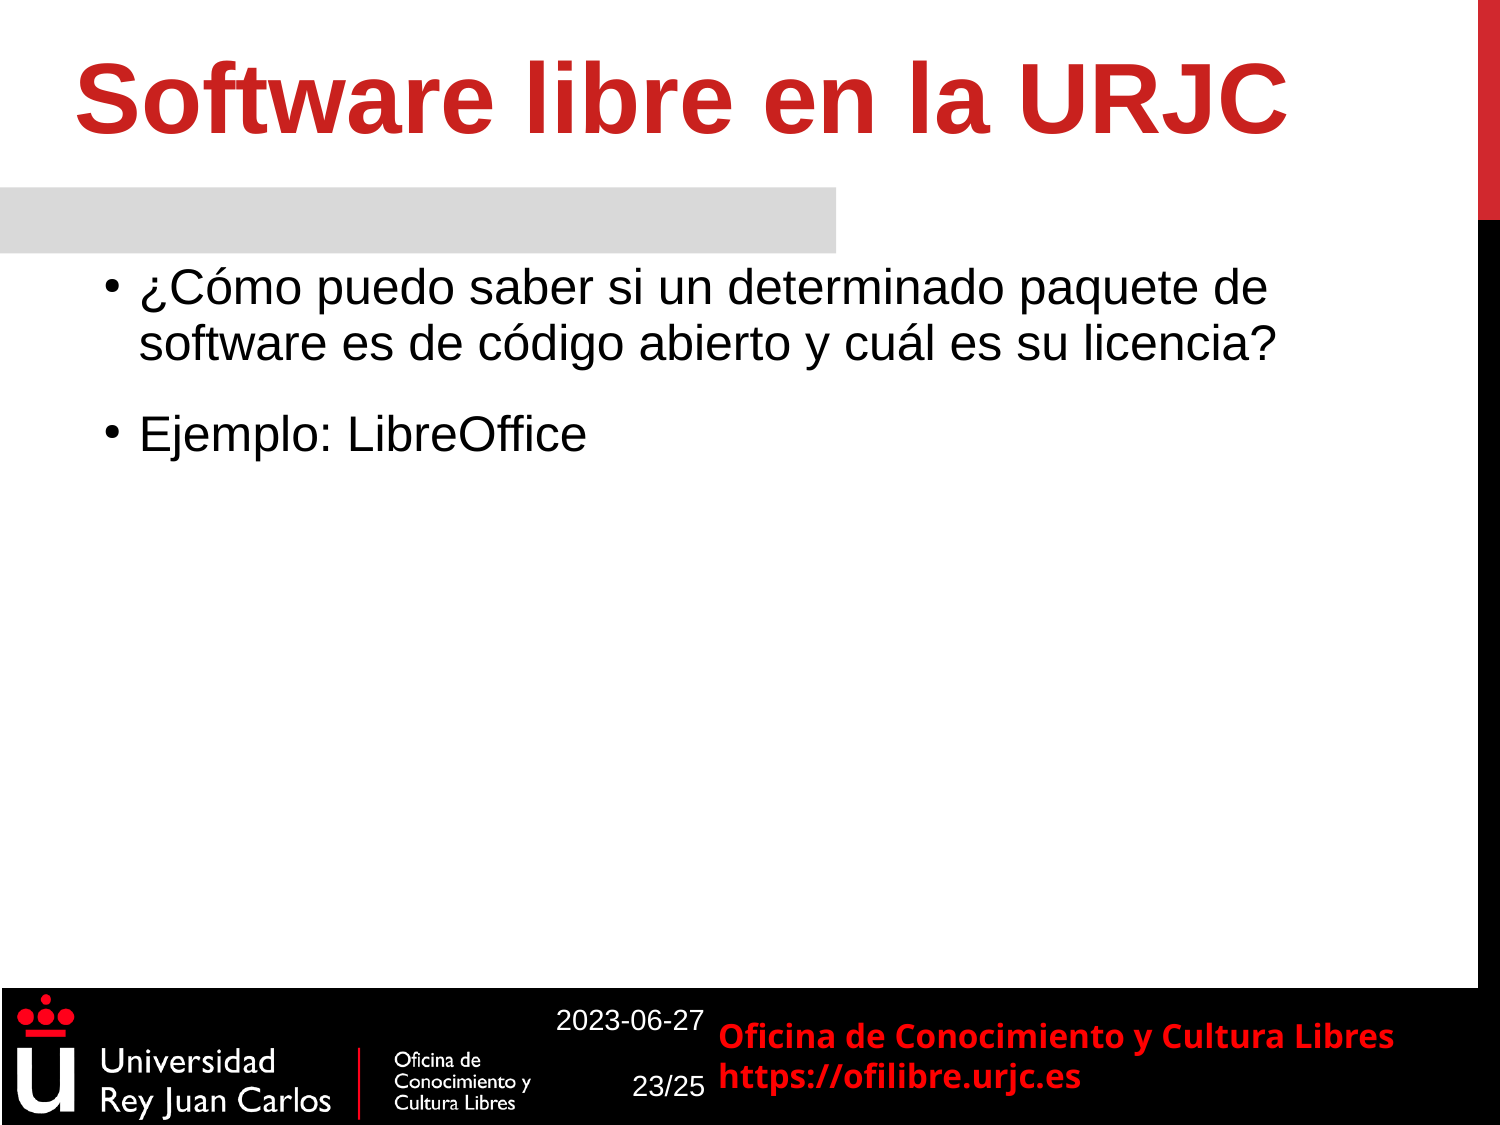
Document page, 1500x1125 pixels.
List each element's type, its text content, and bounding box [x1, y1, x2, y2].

text_box ¿Cómo puedo saber si un determinado paquete de software es de código abierto y cuál es su licencia? Ejemplo: LibreOffice [88, 251, 1396, 979]
picture [17, 994, 531, 1120]
title [75, 7, 1425, 196]
text_box Software libre en la URJC [60, 36, 1396, 275]
